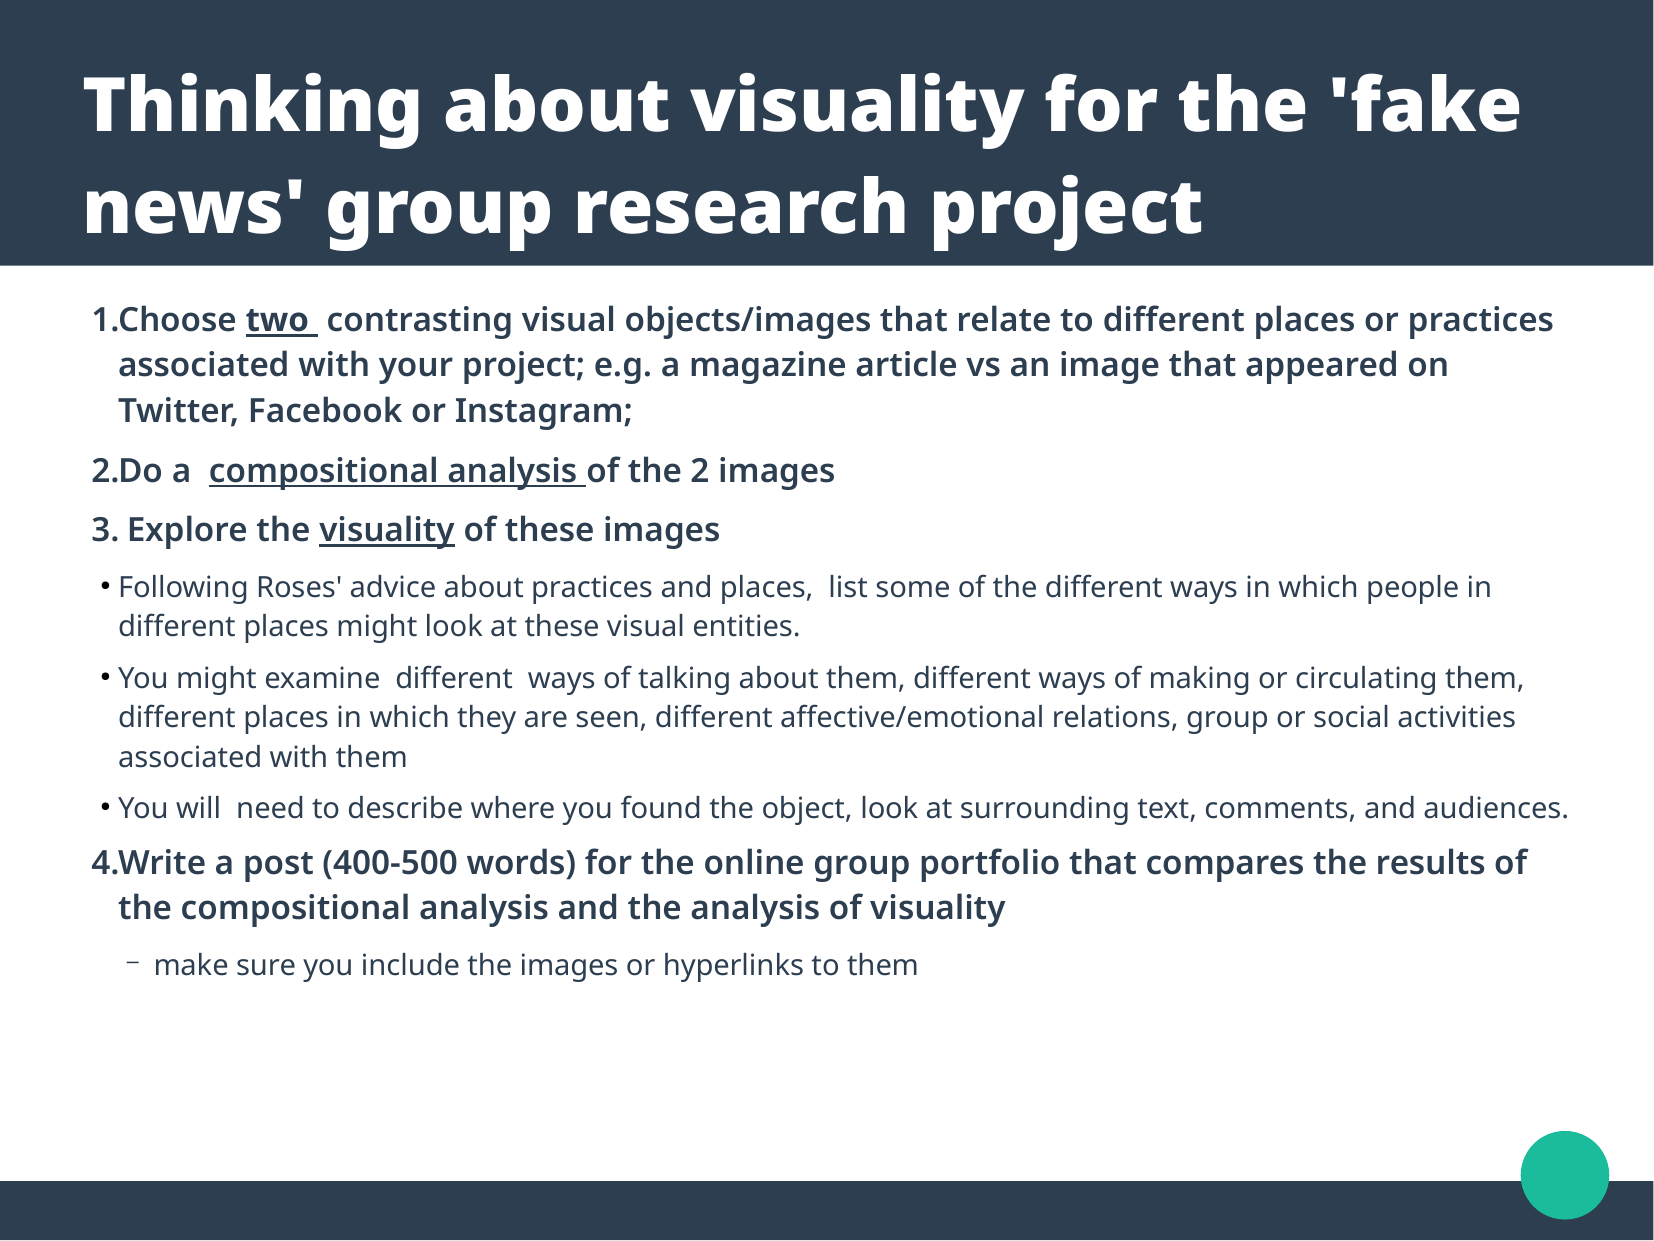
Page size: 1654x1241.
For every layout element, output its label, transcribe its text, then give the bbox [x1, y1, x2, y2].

title Thinking about visuality for the 'fake news' group research project [82, 0, 1571, 296]
list Choose two contrasting visual objects/images that relate to different places or practices associated with your project; e.g. a magazine article vs an image that appeared on Twitter, Facebook or Instagram; Do a compositional analysis of the 2 images Explore the visuality of these images Following Roses' advice about practices and places, list some of the different ways in which people in different places might look at these visual entities. You might examine different ways of talking about them, different ways of making or circulating them, different places in which they are seen, different affective/emotional relations, group or social activities associated with them You will need to describe where you found the object, look at surrounding text, comments, and audiences. Write a post (400-500 words) for the online group portfolio that compares the results of the compositional analysis and the analysis of visuality make sure you include the images or hyperlinks to them [82, 296, 1571, 1016]
